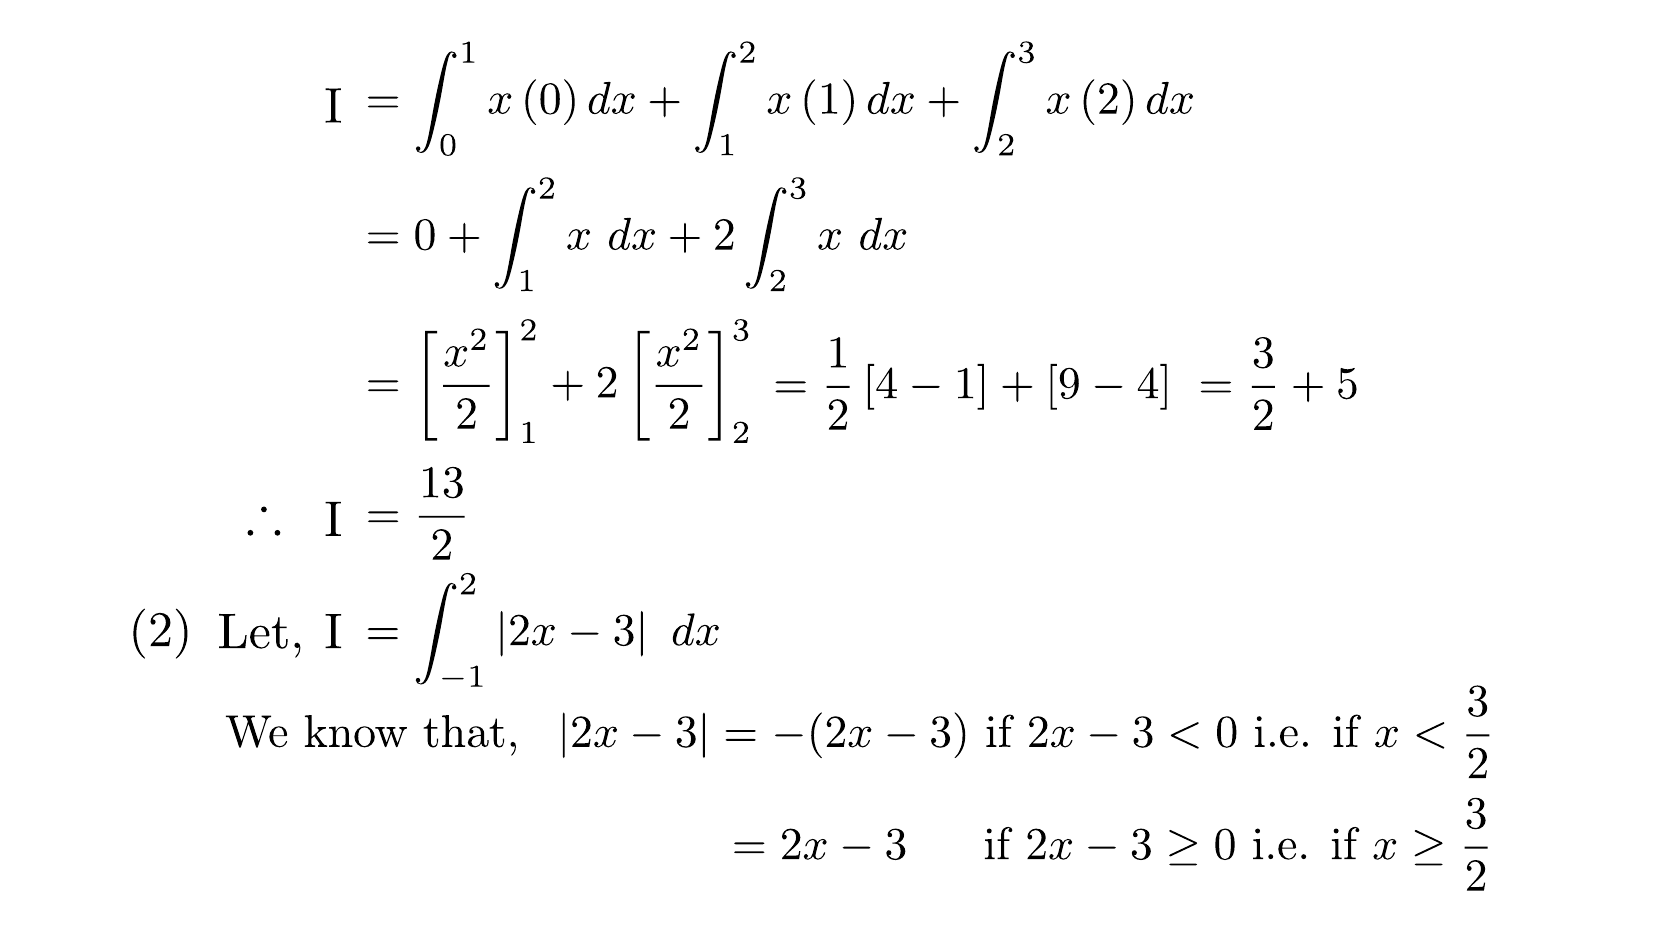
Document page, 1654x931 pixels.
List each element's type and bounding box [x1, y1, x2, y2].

text_box [367, 319, 749, 443]
text_box [775, 336, 1167, 430]
text_box [325, 501, 341, 536]
text_box [219, 613, 301, 658]
text_box [367, 177, 907, 292]
text_box [247, 506, 281, 536]
text_box [367, 466, 465, 560]
text_box [367, 41, 1194, 156]
text_box [325, 88, 341, 123]
text_box [131, 608, 188, 659]
subtitle [59, 42, 1607, 898]
text_box [733, 797, 1488, 891]
text_box [1200, 337, 1357, 430]
text_box [225, 572, 1490, 779]
text_box [325, 613, 342, 649]
